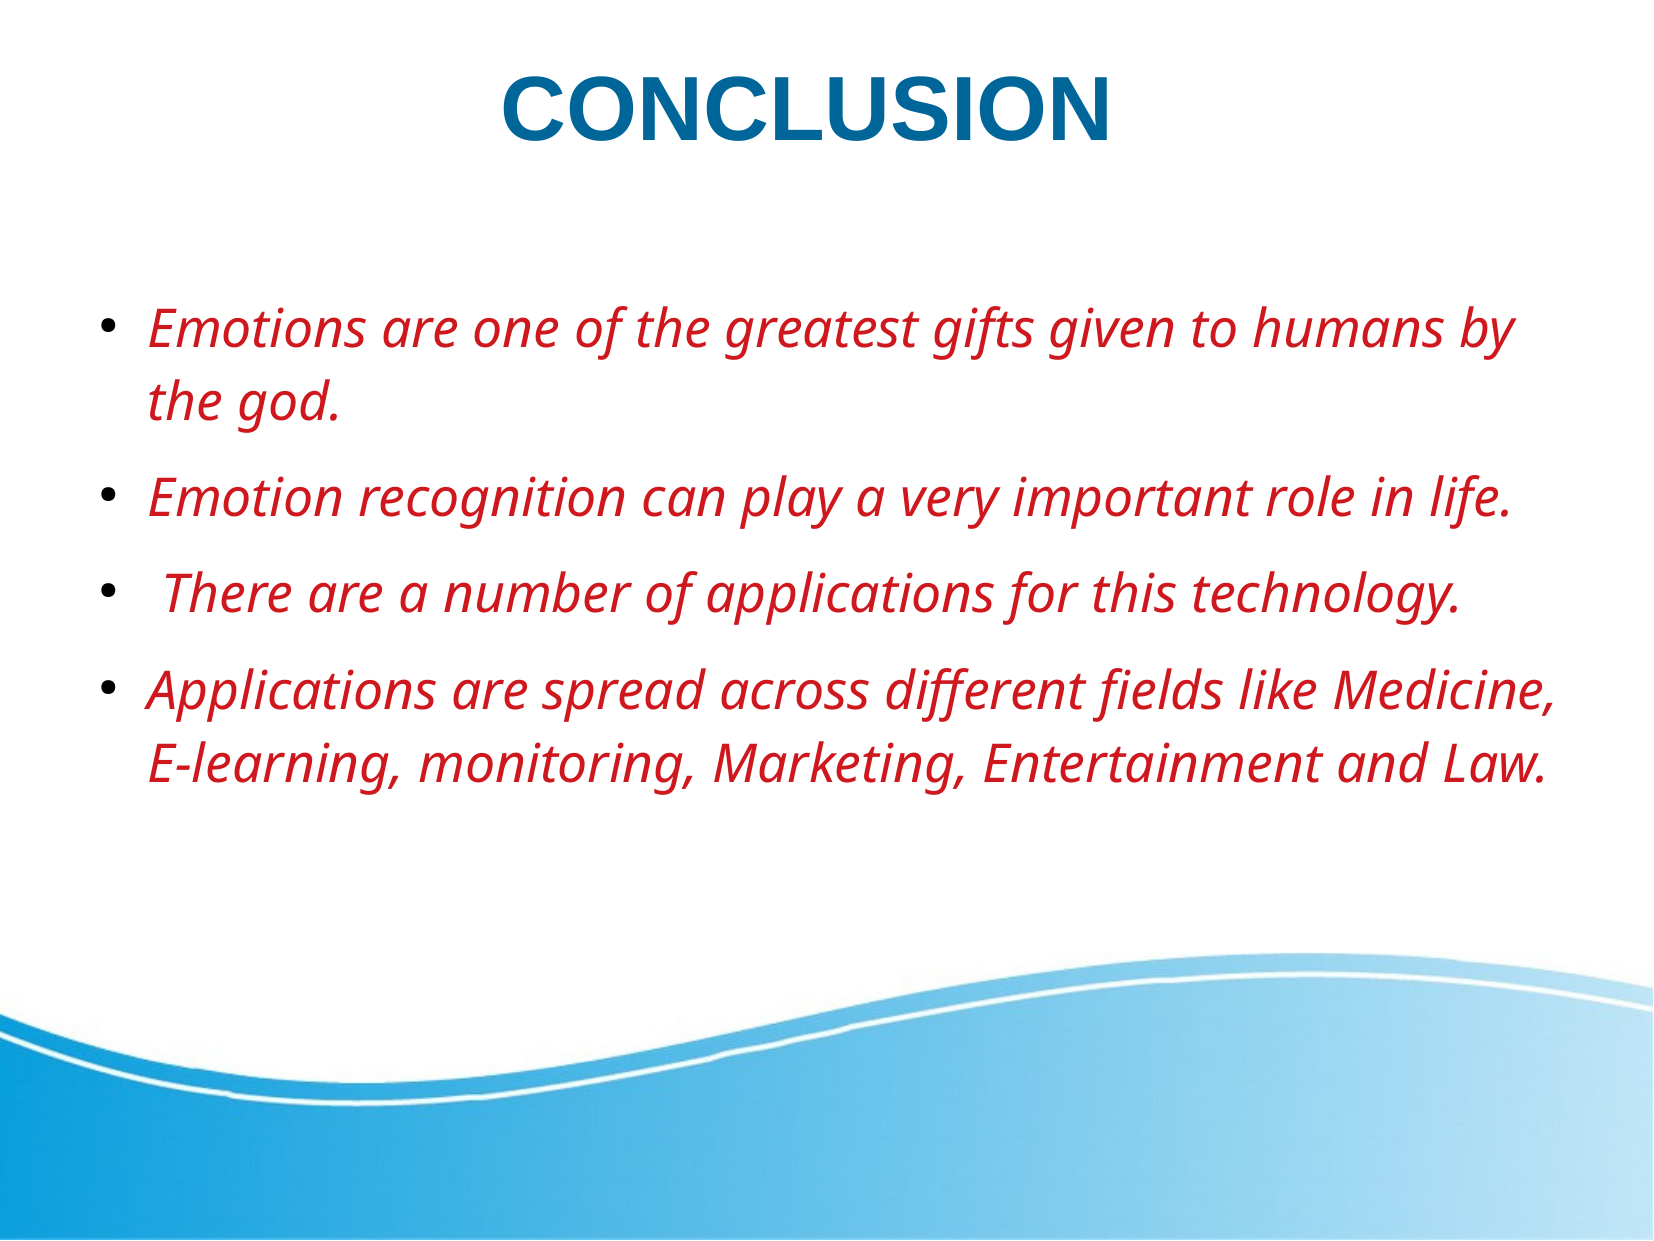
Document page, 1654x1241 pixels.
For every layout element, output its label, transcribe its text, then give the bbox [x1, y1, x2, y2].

list Emotions are one of the greatest gifts given to humans by the god. Emotion recognition can play a very important role in life. There are a number of applications for this technology. Applications are spread across different fields like Medicine, E-learning, monitoring, Marketing, Entertainment and Law. [82, 289, 1571, 1010]
picture [0, 952, 1654, 1240]
title CONCLUSION [0, 5, 1489, 213]
